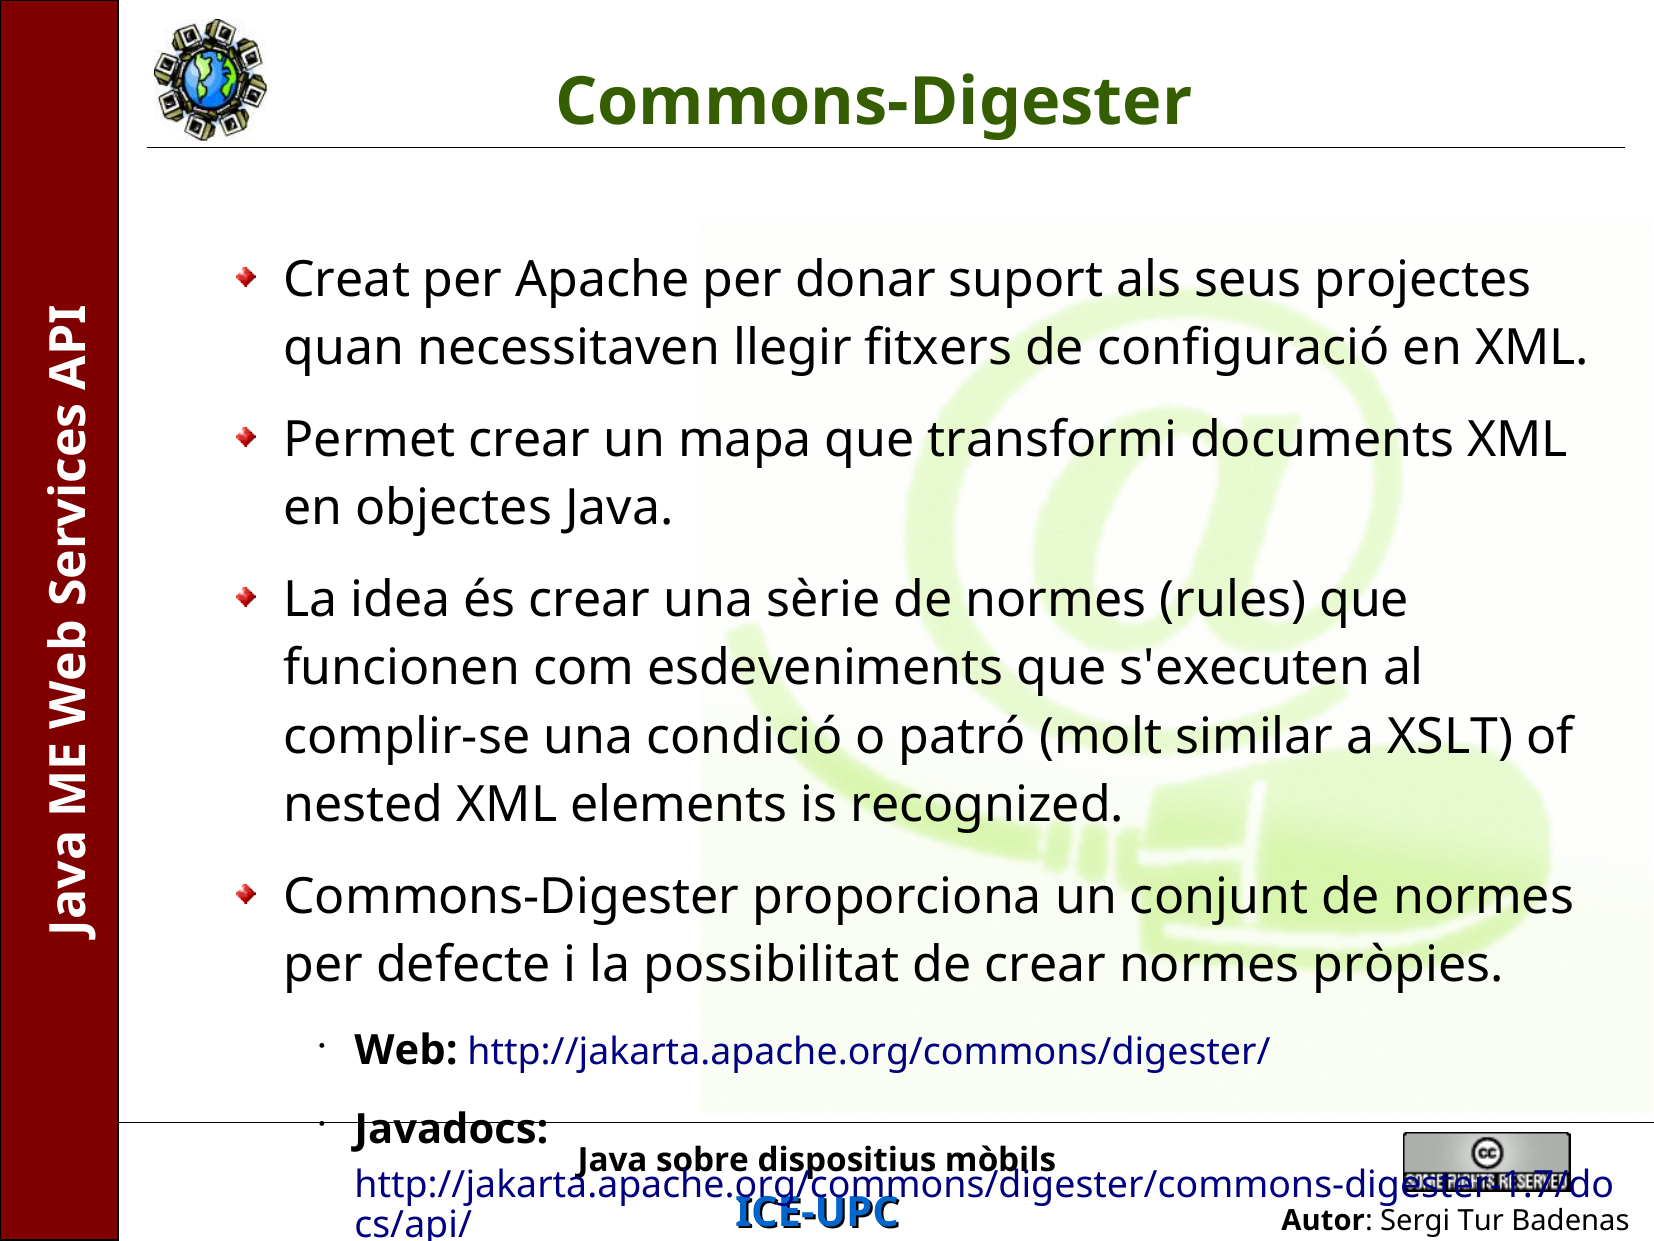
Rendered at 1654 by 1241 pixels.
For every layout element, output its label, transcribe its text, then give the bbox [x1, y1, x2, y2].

picture [1458, 1179, 1468, 1185]
list Creat per Apache per donar suport als seus projectes quan necessitaven llegir fitxers de configuració en XML. Permet crear un mapa que transformi documents XML en objectes Java. La idea és crear una sèrie de normes (rules) que funcionen com esdeveniments que s'executen al complir-se una condició o patró (molt similar a XSLT) of nested XML elements is recognized. Commons-Digester proporciona un conjunt de normes per defecte i la possibilitat de crear normes pròpies. Web: http://jakarta.apache.org/commons/digester/ Javadocs: http://jakarta.apache.org/commons/digester/commons-digester-1.7/docs/api/ [141, 242, 1630, 1106]
title Commons-Digester [129, 49, 1619, 148]
picture [1403, 1132, 1571, 1192]
picture [700, 217, 1654, 1113]
picture [154, 19, 268, 49]
picture [1406, 1179, 1416, 1185]
